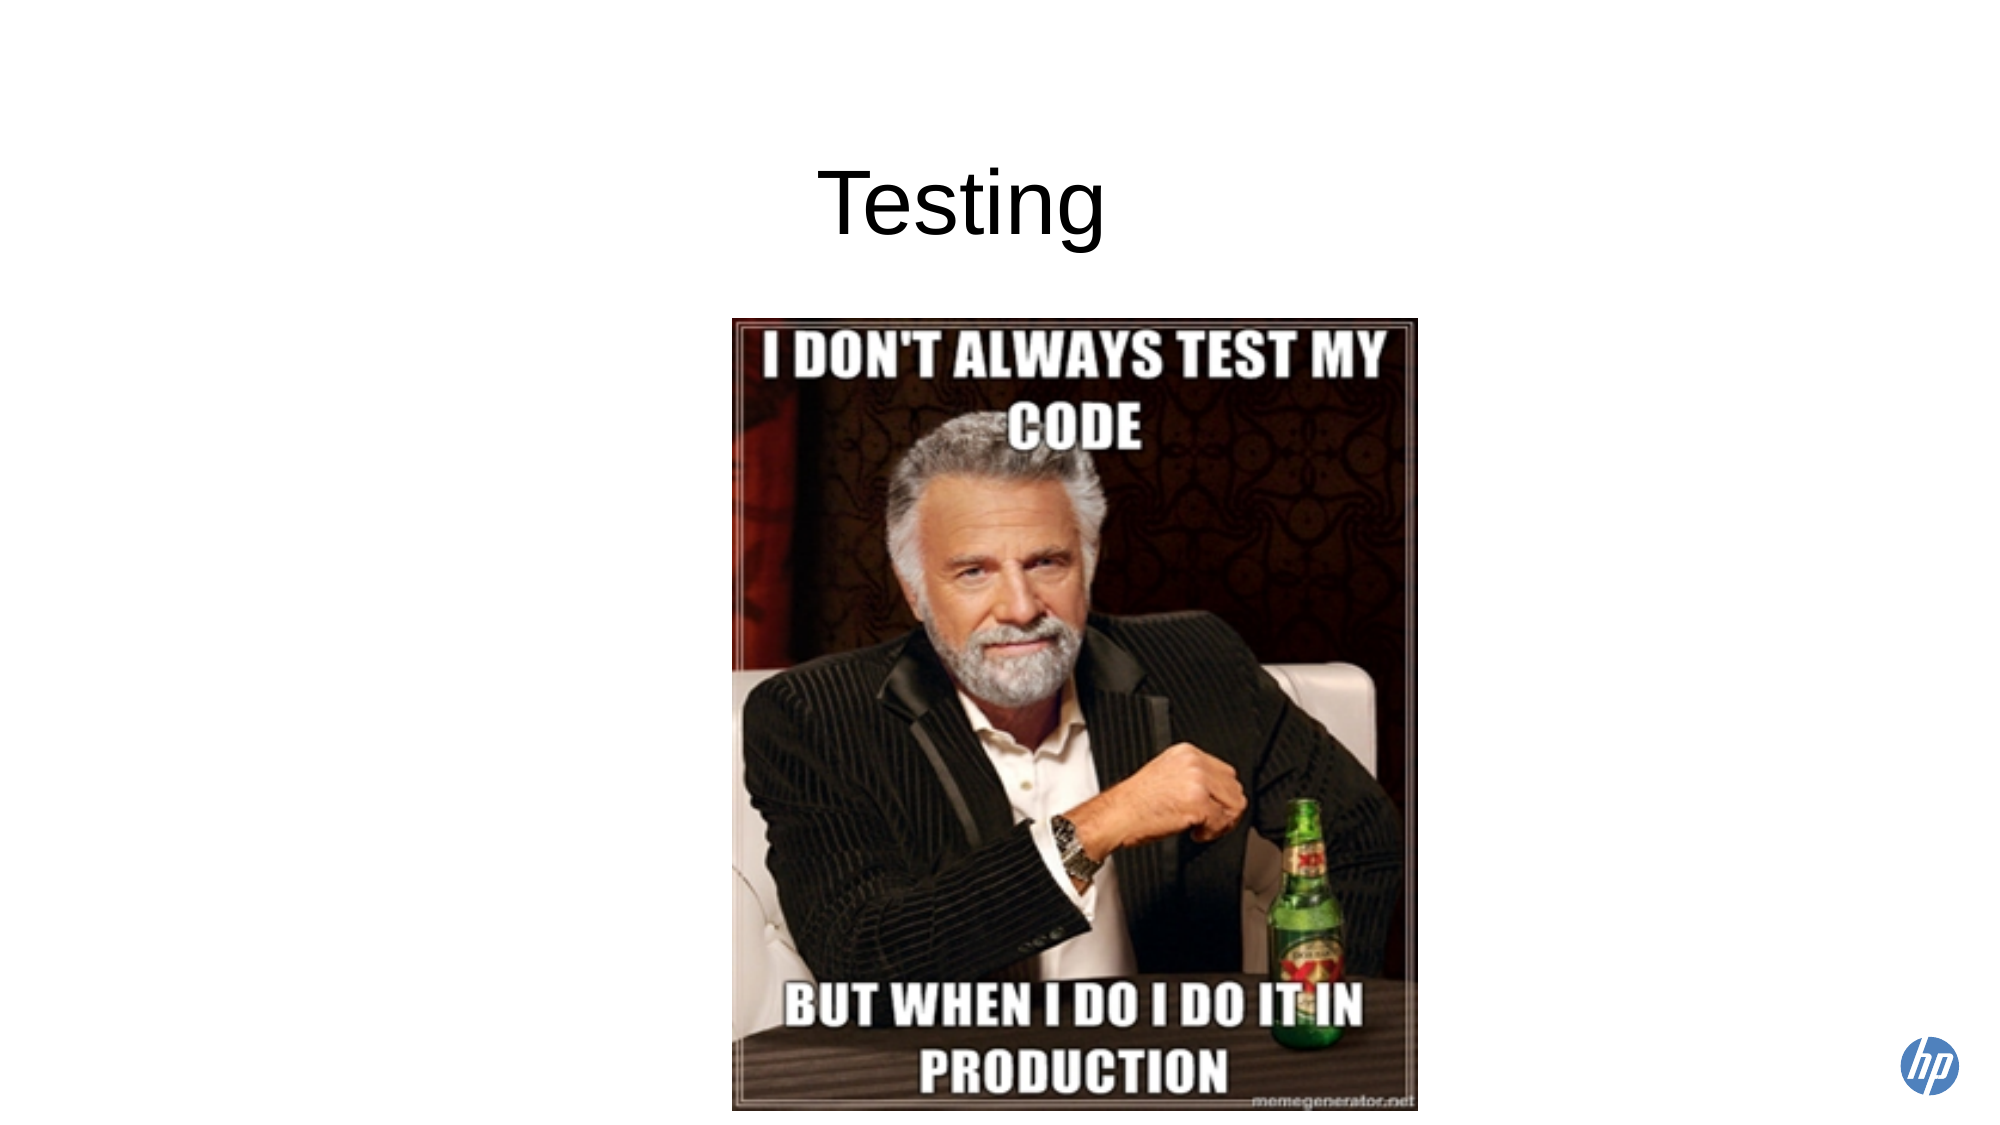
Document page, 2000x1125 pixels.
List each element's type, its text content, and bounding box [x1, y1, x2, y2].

title Testing [212, 75, 1713, 331]
picture [732, 318, 1418, 1111]
